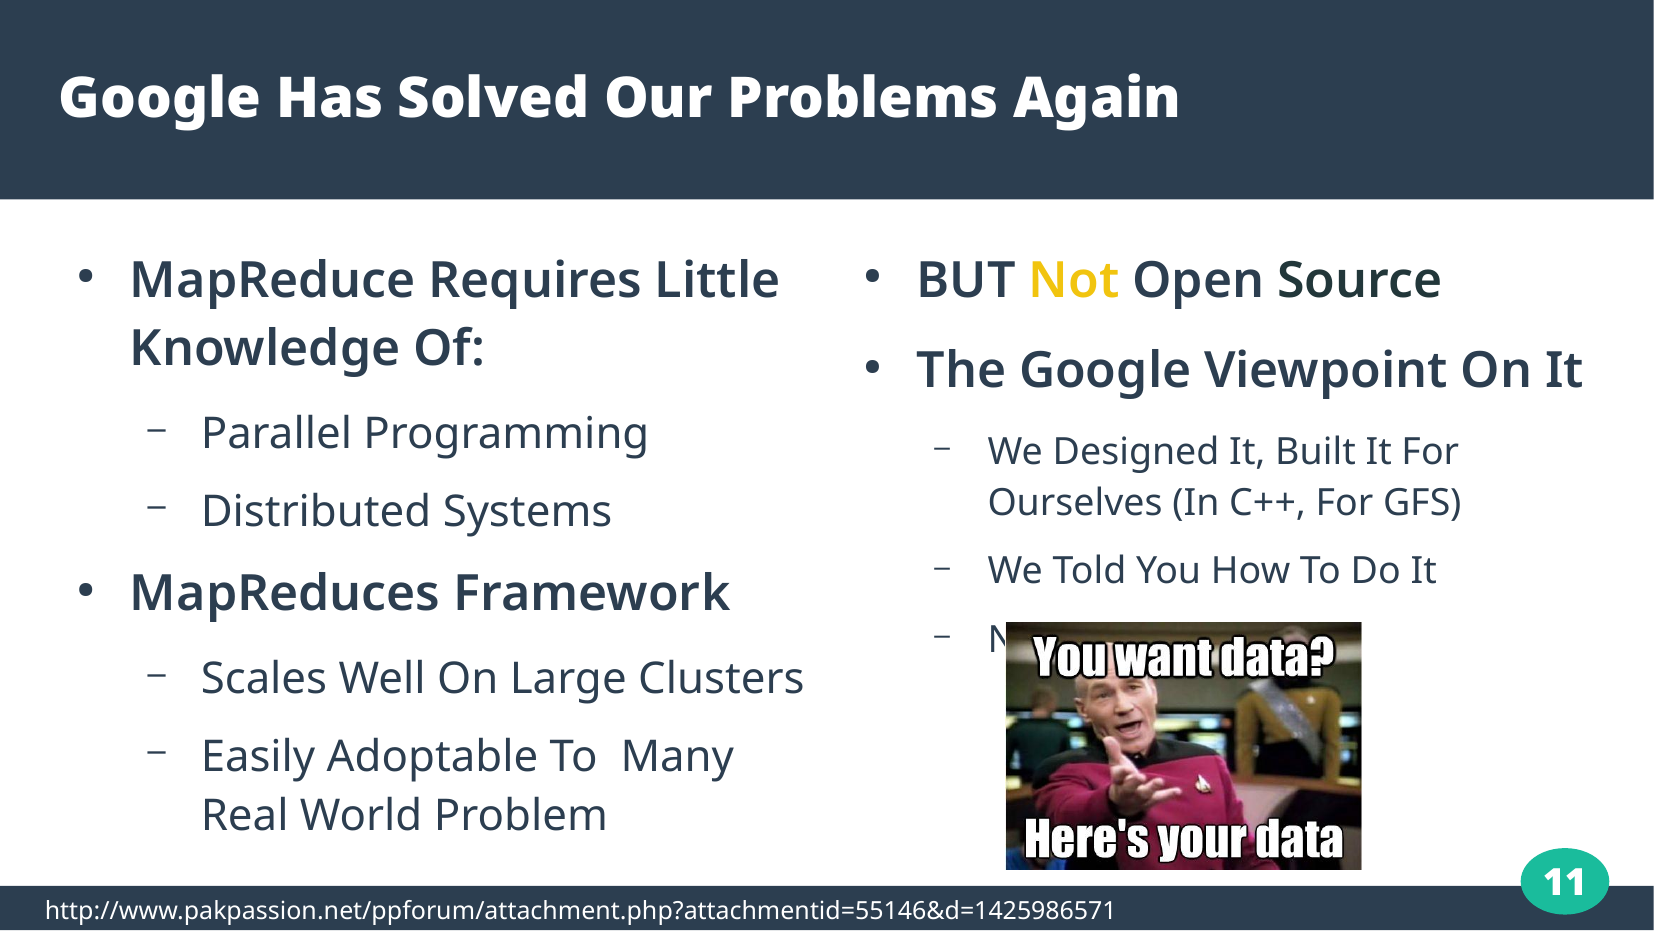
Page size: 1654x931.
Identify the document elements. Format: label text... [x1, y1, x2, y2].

title Google Has Solved Our Problems Again [59, 37, 1595, 155]
list MapReduce Requires Little Knowledge Of: Parallel Programming Distributed Systems MapReduces Framework Scales Well On Large Clusters Easily Adoptable To Many Real World Problem [59, 243, 809, 864]
text_box http://www.pakpassion.net/ppforum/attachment.php?attachmentid=55146&d=1425986571 [30, 885, 1231, 930]
picture [1005, 622, 1362, 871]
list BUT Not Open Source The Google Viewpoint On It We Designed It, Built It For Ourselves (In C++, For GFS) We Told You How To Do It Now Build it Yourself. [845, 243, 1596, 864]
